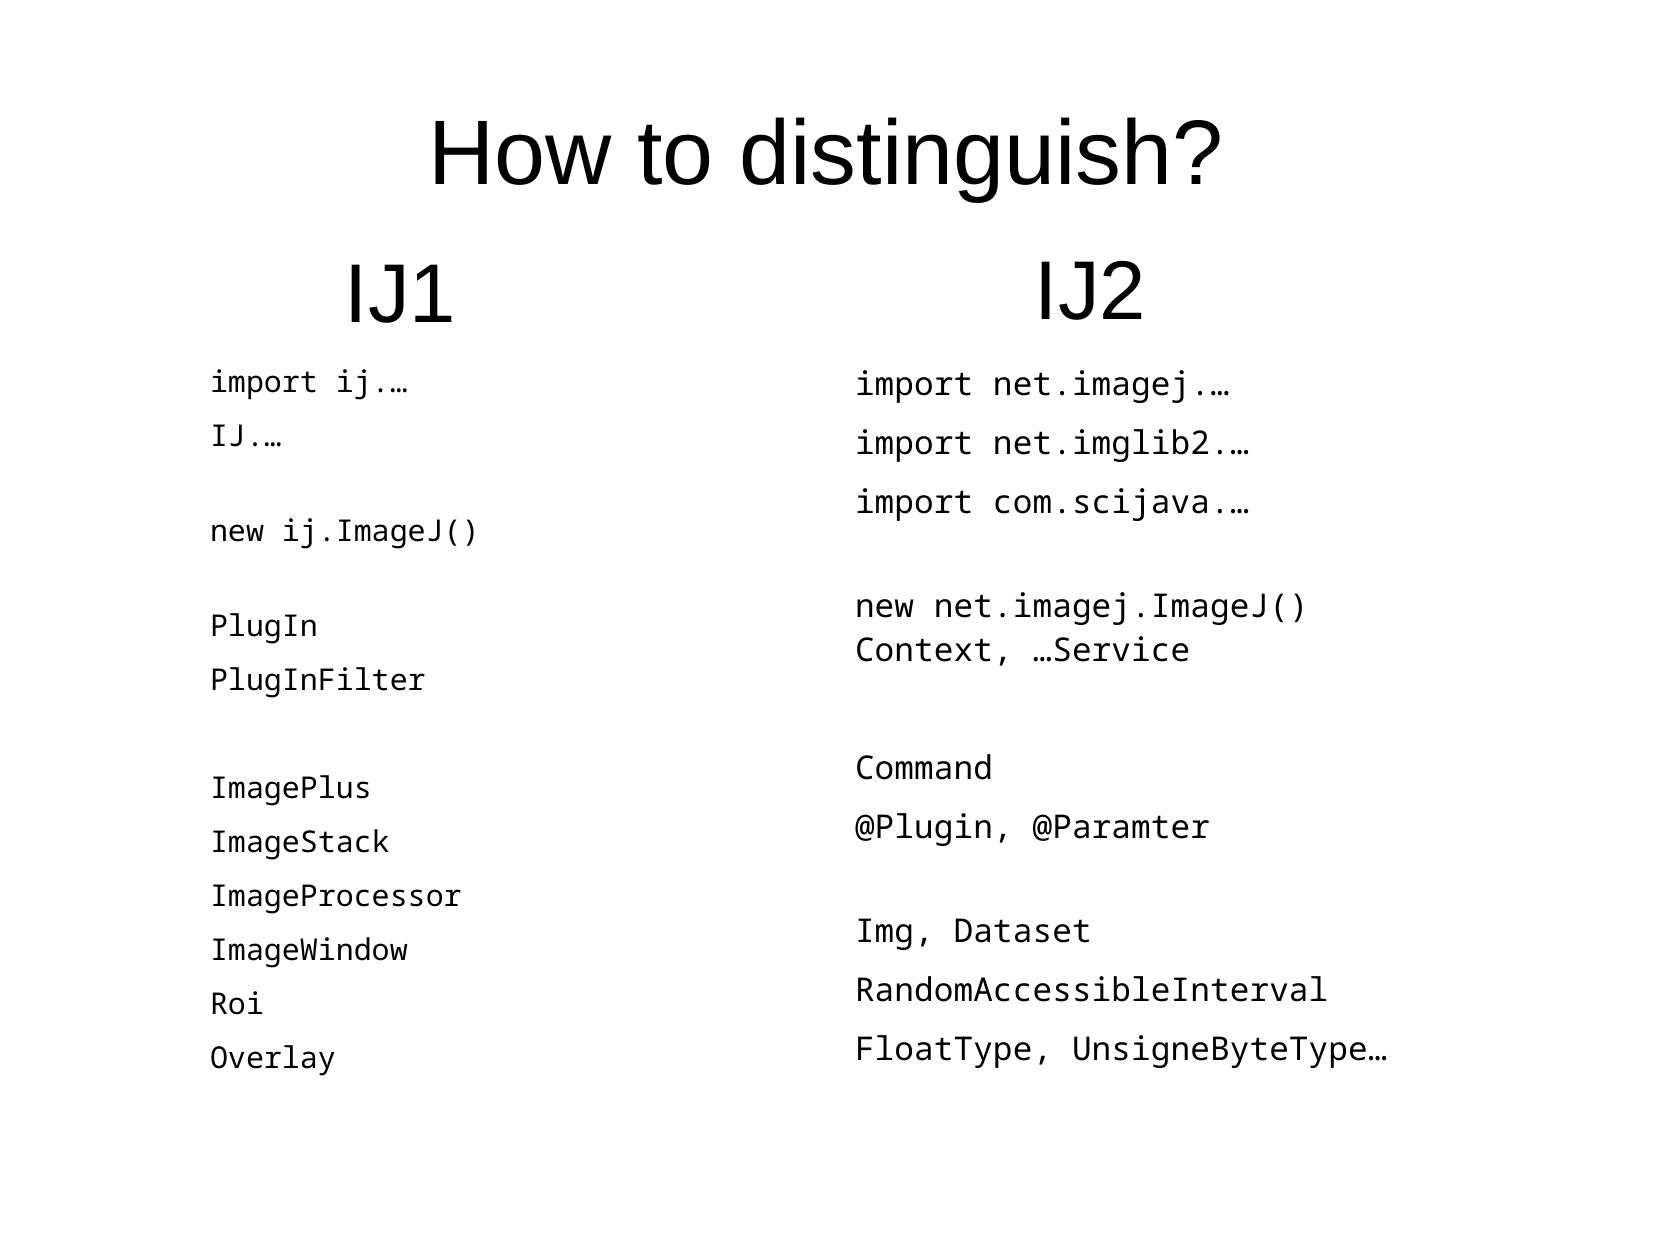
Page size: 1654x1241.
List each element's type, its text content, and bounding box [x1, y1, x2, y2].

list import net.imagej.… import net.imglib2.… import com.scijava.… new net.imagej.ImageJ() Context, …Service Command @Plugin, @Paramter Img, Dataset RandomAccessibleInterval FloatType, UnsigneByteType… [855, 360, 1568, 1081]
text_box IJ1 [330, 240, 471, 348]
text_box IJ2 [1020, 237, 1161, 346]
list import ij.… IJ.… new ij.ImageJ() PlugIn PlugInFilter ImagePlus ImageStack ImageProcessor ImageWindow Roi Overlay [210, 360, 631, 1081]
title How to distinguish? [82, 49, 1571, 257]
